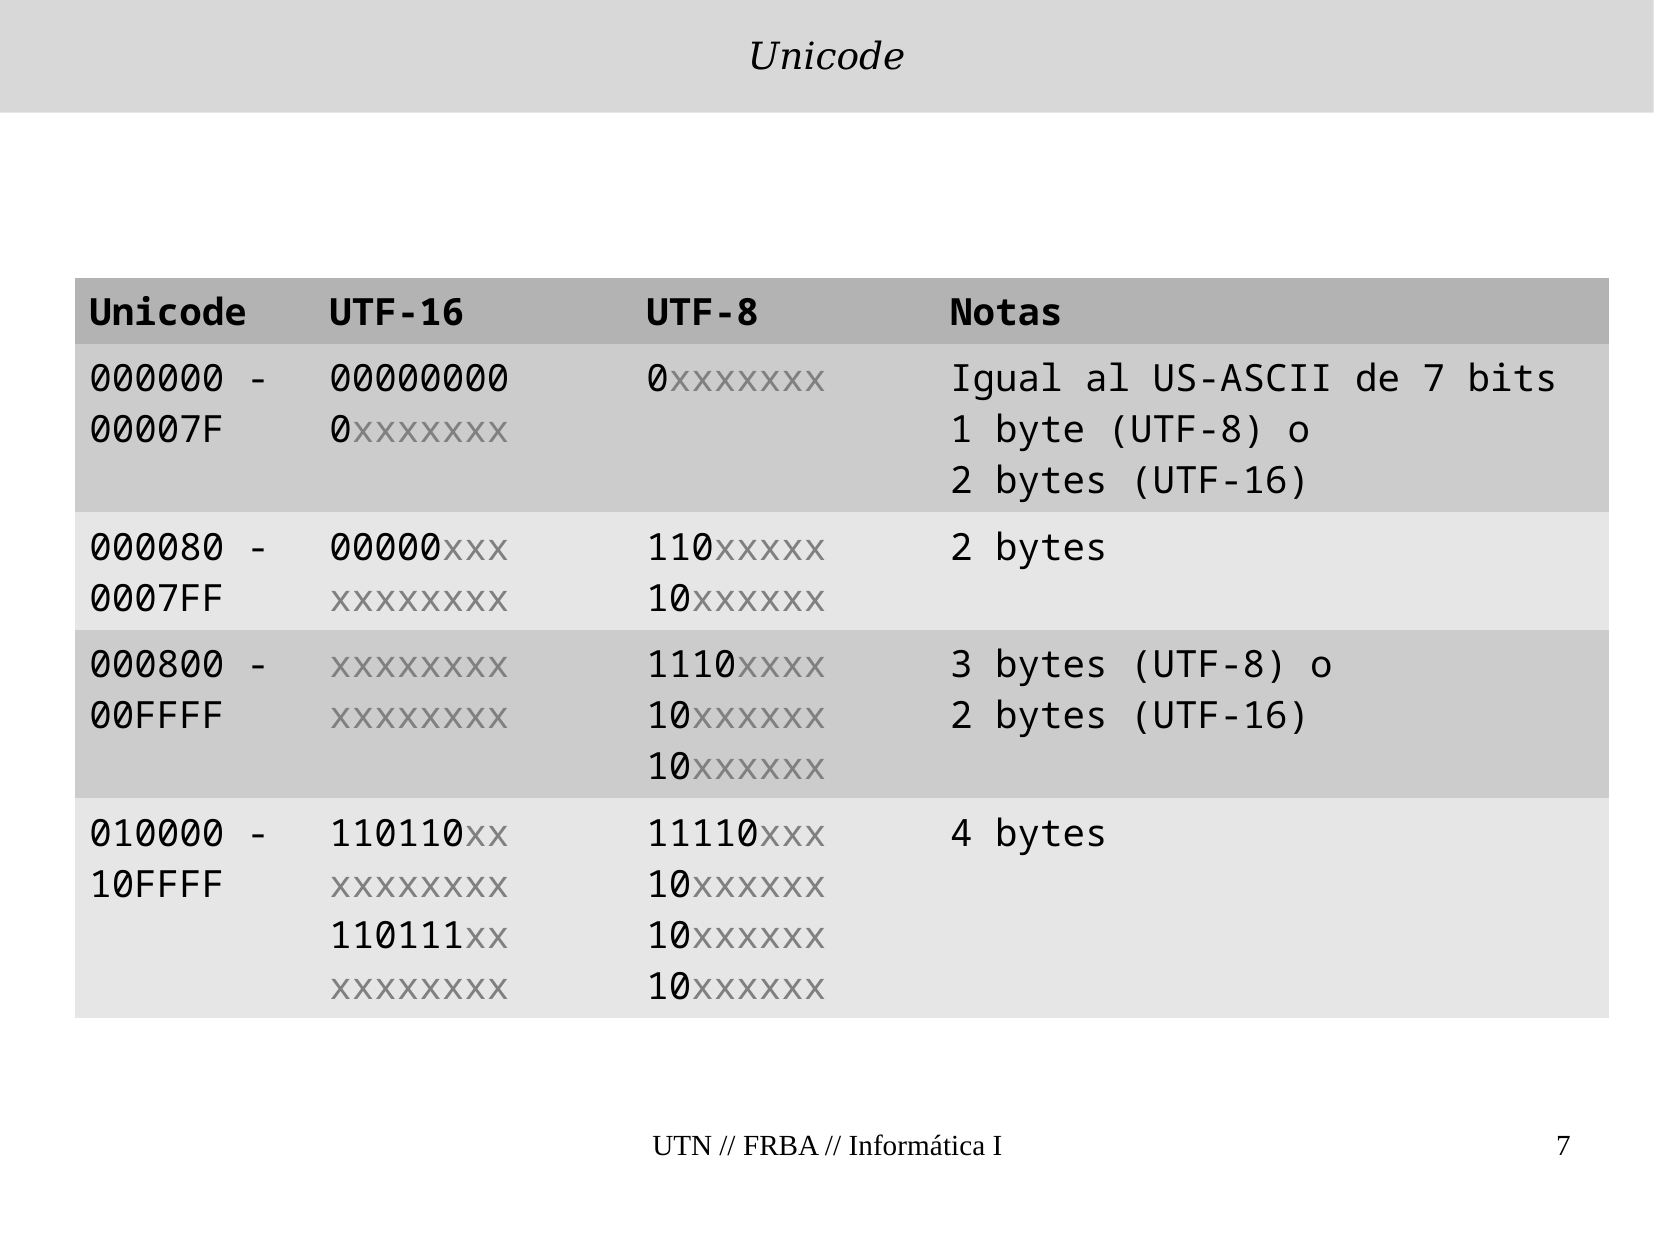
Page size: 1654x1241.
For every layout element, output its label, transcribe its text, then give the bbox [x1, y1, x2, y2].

table_cell 00000000 0xxxxxxx [315, 344, 632, 512]
table_cell 0xxxxxxx [632, 344, 935, 512]
table_cell 4 bytes [935, 798, 1609, 1018]
text_box Unicode [0, 0, 1654, 113]
table_cell 00000xxx xxxxxxxx [315, 512, 632, 630]
table_header UTF-16 [315, 278, 632, 344]
table_cell 110xxxxx 10xxxxxx [632, 512, 935, 630]
table_cell 1110xxxx 10xxxxxx 10xxxxxx [632, 630, 935, 798]
table_header Unicode [75, 278, 315, 344]
table_cell 2 bytes [935, 512, 1609, 630]
table_cell 110110xx xxxxxxxx 110111xx xxxxxxxx [315, 798, 632, 1018]
table_cell 3 bytes (UTF-8) o 2 bytes (UTF-16) [935, 630, 1609, 798]
table_cell 11110xxx 10xxxxxx 10xxxxxx 10xxxxxx [632, 798, 935, 1018]
table_cell 010000 - 10FFFF [75, 798, 315, 1018]
table_cell 000800 - 00FFFF [75, 630, 315, 798]
table_cell 000080 - 0007FF [75, 512, 315, 630]
table_cell Igual al US-ASCII de 7 bits 1 byte (UTF-8) o 2 bytes (UTF-16) [935, 344, 1609, 512]
table_header UTF-8 [632, 278, 935, 344]
table_cell 000000 - 00007F [75, 344, 315, 512]
table_cell xxxxxxxx xxxxxxxx [315, 630, 632, 798]
table_header Notas [935, 278, 1609, 344]
